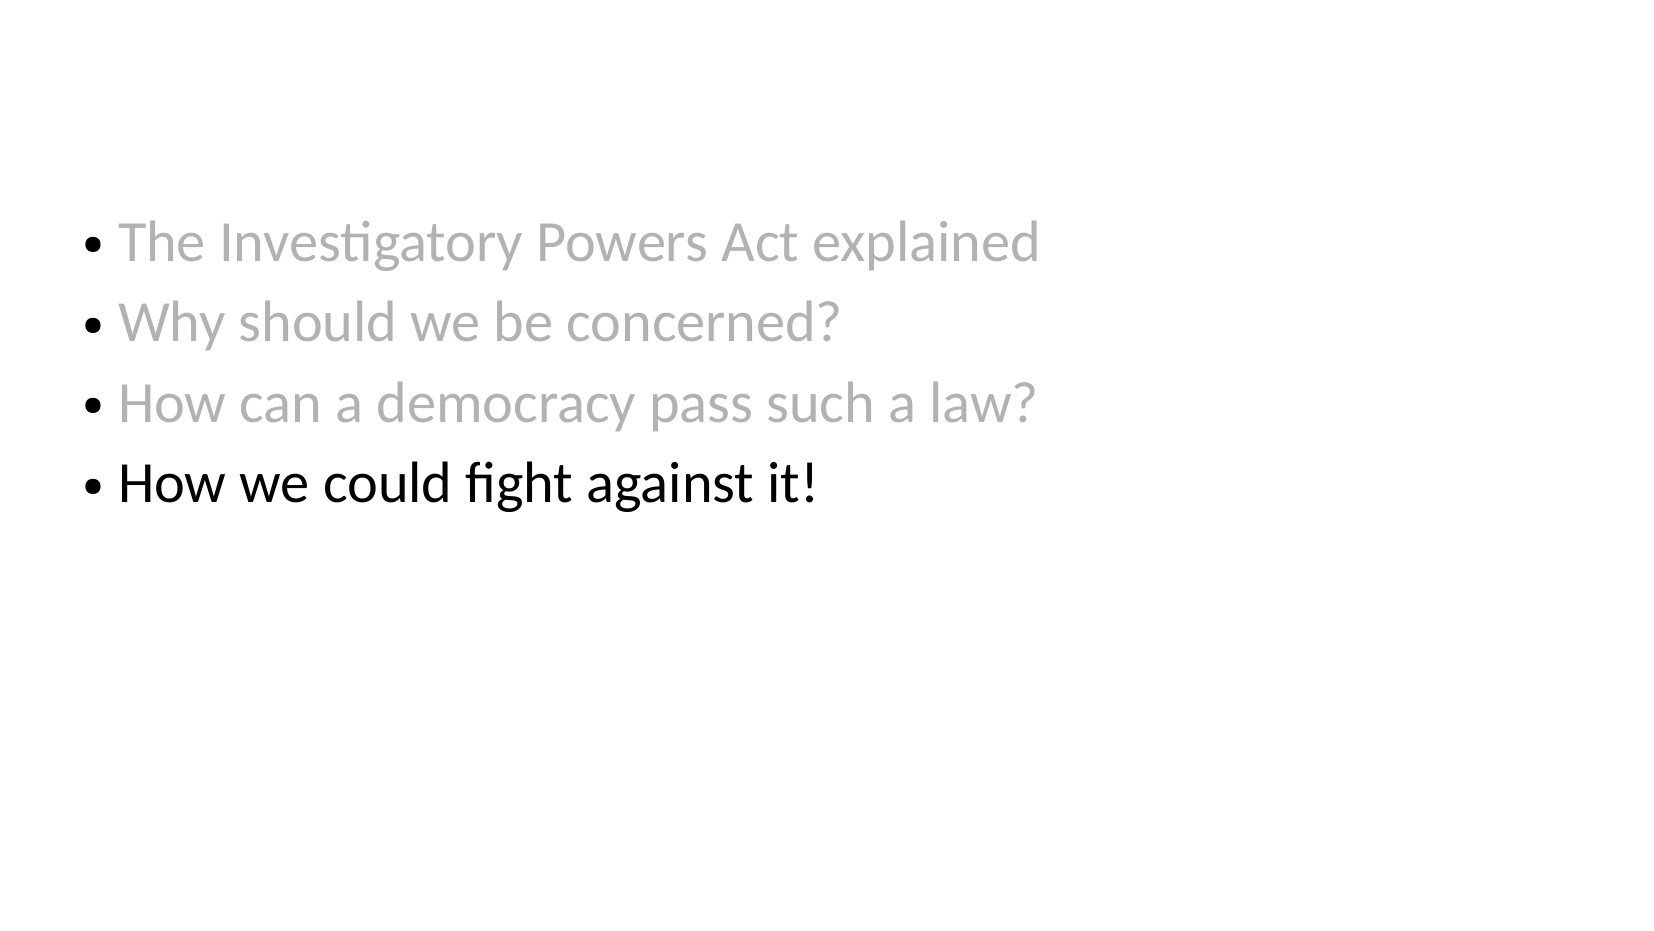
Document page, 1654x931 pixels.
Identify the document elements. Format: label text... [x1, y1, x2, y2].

list The Investigatory Powers Act explained Why should we be concerned? How can a democracy pass such a law? How we could fight against it! [82, 217, 1571, 758]
